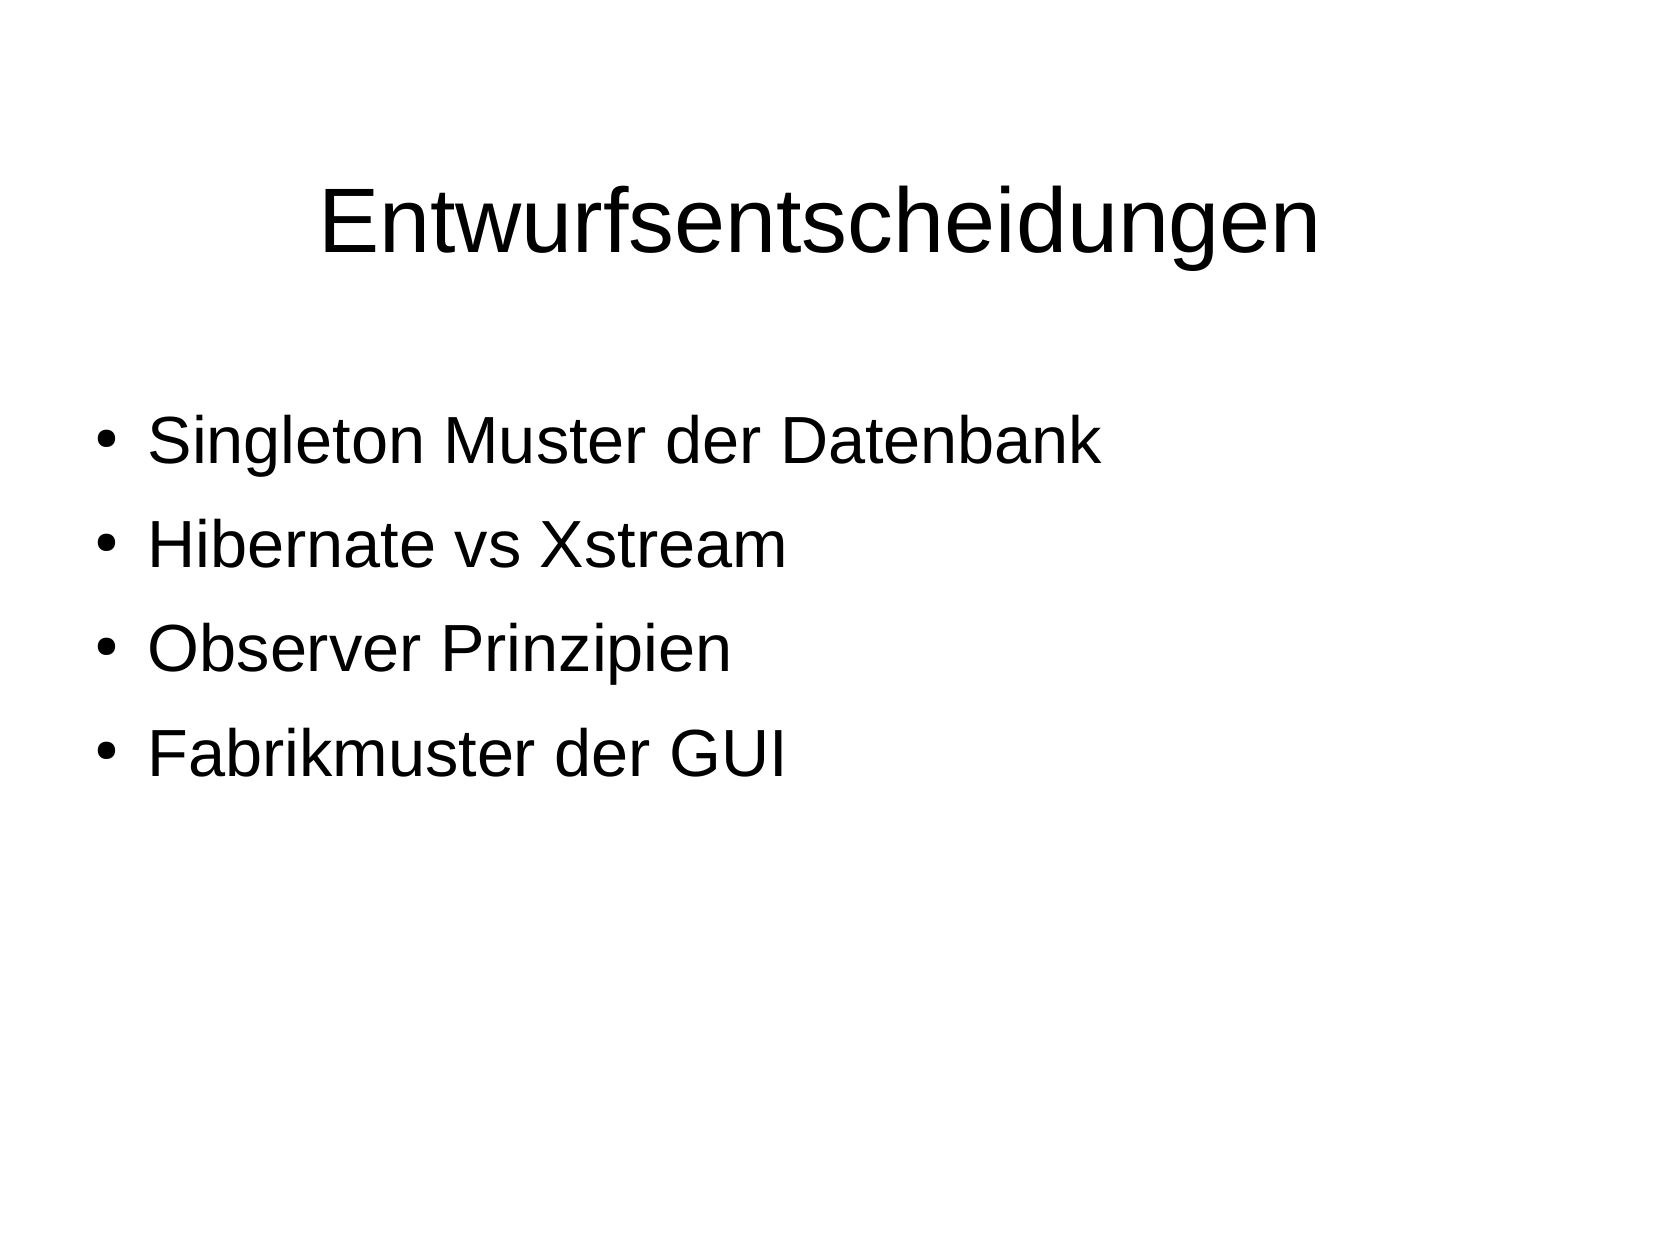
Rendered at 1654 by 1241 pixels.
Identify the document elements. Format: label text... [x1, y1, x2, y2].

title Entwurfsentscheidungen [76, 117, 1565, 325]
list Singleton Muster der Datenbank Hibernate vs Xstream Observer Prinzipien Fabrikmuster der GUI [76, 402, 1565, 1123]
